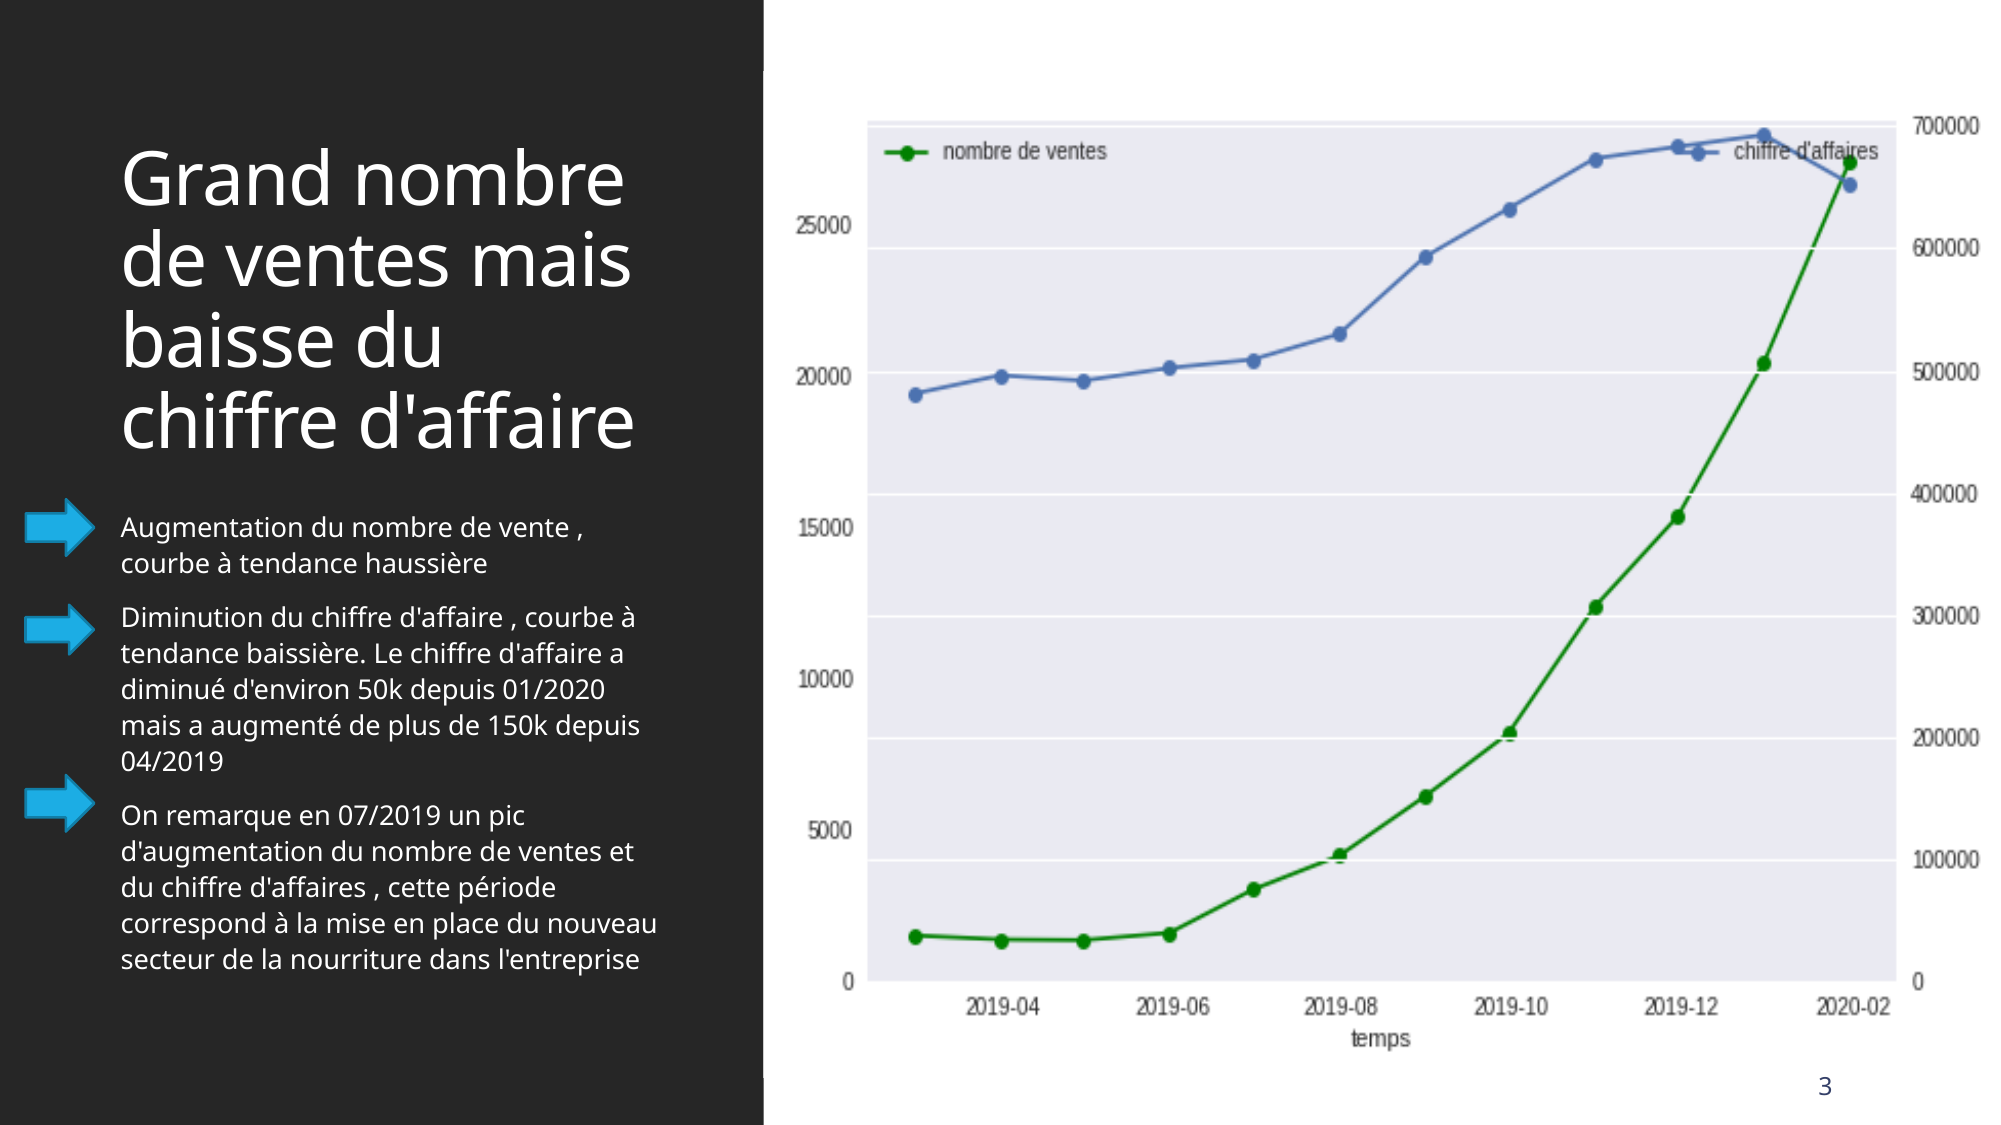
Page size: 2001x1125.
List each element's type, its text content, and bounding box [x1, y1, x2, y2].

list Augmentation du nombre de vente , courbe à tendance haussière Diminution du chiffre d'affaire , courbe à tendance baissière. Le chiffre d'affaire a diminué d'environ 50k depuis 01/2020 mais a augmenté de plus de 150k depuis 04/2019 On remarque en 07/2019 un pic d'augmentation du nombre de ventes et du chiffre d'affaires , cette période correspond à la mise en place du nouveau secteur de la nourriture dans l'entreprise [105, 499, 683, 1002]
title Grand nombre de ventes mais baisse du chiffre d'affaire [105, 128, 683, 473]
slide_number <numéro> [1803, 1057, 1932, 1118]
text_box [25, 774, 95, 832]
picture [763, 71, 2001, 1078]
text_box [25, 499, 95, 556]
text_box [25, 604, 94, 655]
